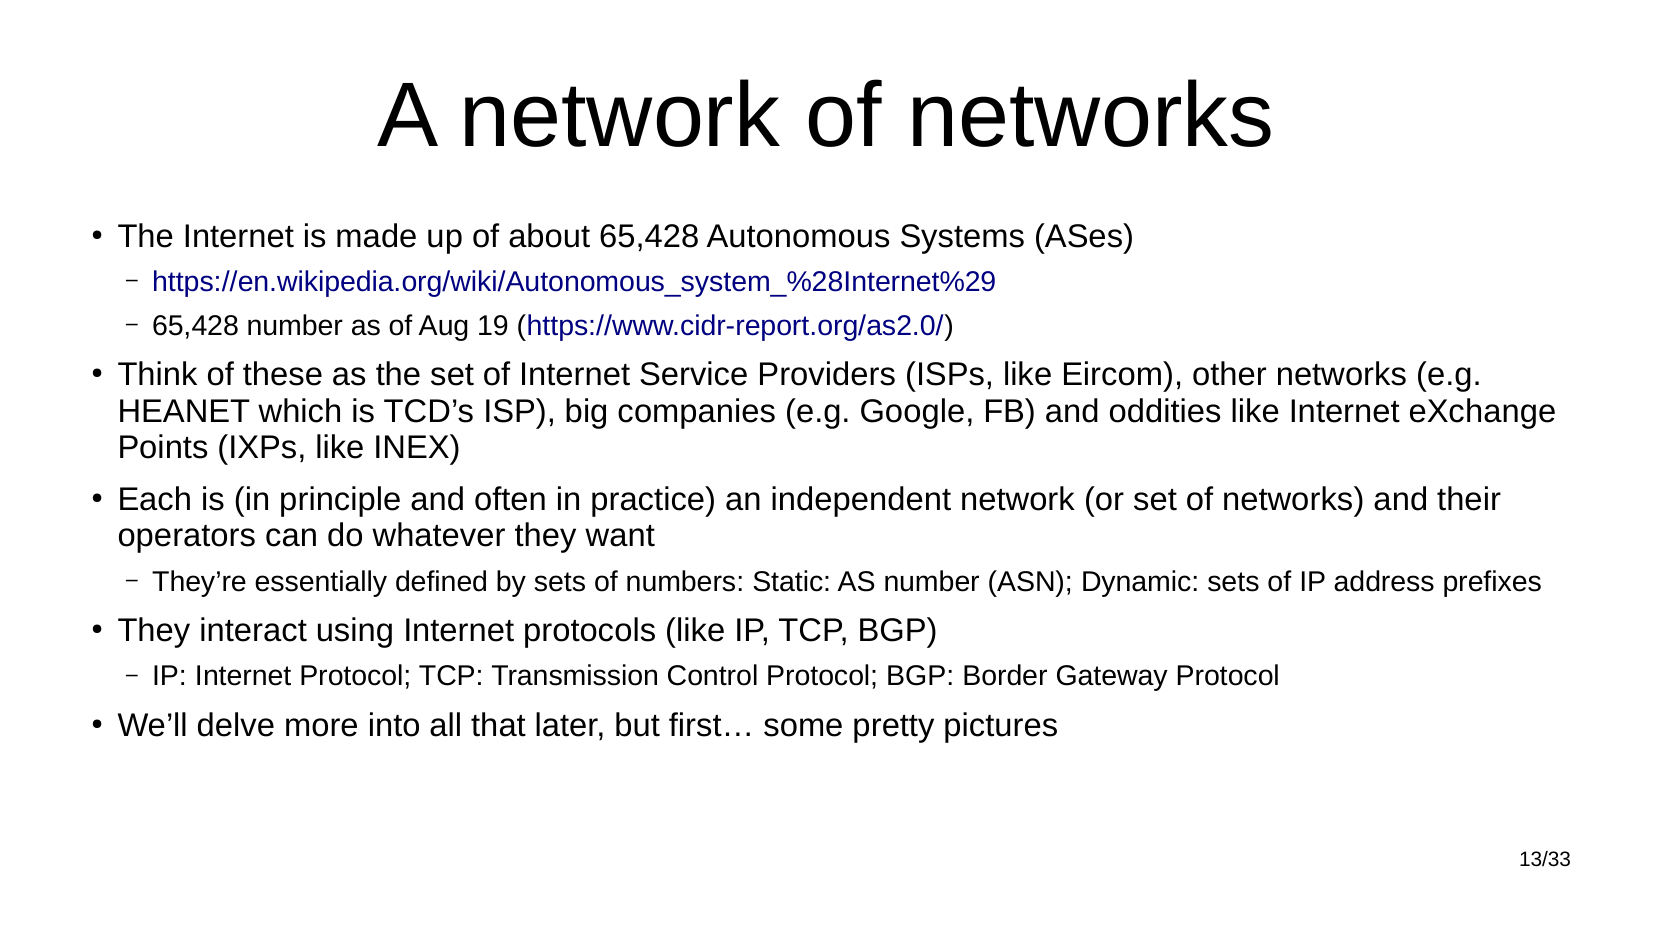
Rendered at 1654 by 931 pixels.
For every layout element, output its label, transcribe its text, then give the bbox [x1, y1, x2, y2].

title A network of networks [82, 37, 1571, 193]
list The Internet is made up of about 65,428 Autonomous Systems (ASes) https://en.wikipedia.org/wiki/Autonomous_system_%28Internet%29 65,428 number as of Aug 19 (https://www.cidr-report.org/as2.0/) Think of these as the set of Internet Service Providers (ISPs, like Eircom), other networks (e.g. HEANET which is TCD’s ISP), big companies (e.g. Google, FB) and oddities like Internet eXchange Points (IXPs, like INEX) Each is (in principle and often in practice) an independent network (or set of networks) and their operators can do whatever they want They’re essentially defined by sets of numbers: Static: AS number (ASN); Dynamic: sets of IP address prefixes They interact using Internet protocols (like IP, TCP, BGP) IP: Internet Protocol; TCP: Transmission Control Protocol; BGP: Border Gateway Protocol We’ll delve more into all that later, but first… some pretty pictures [82, 217, 1571, 758]
